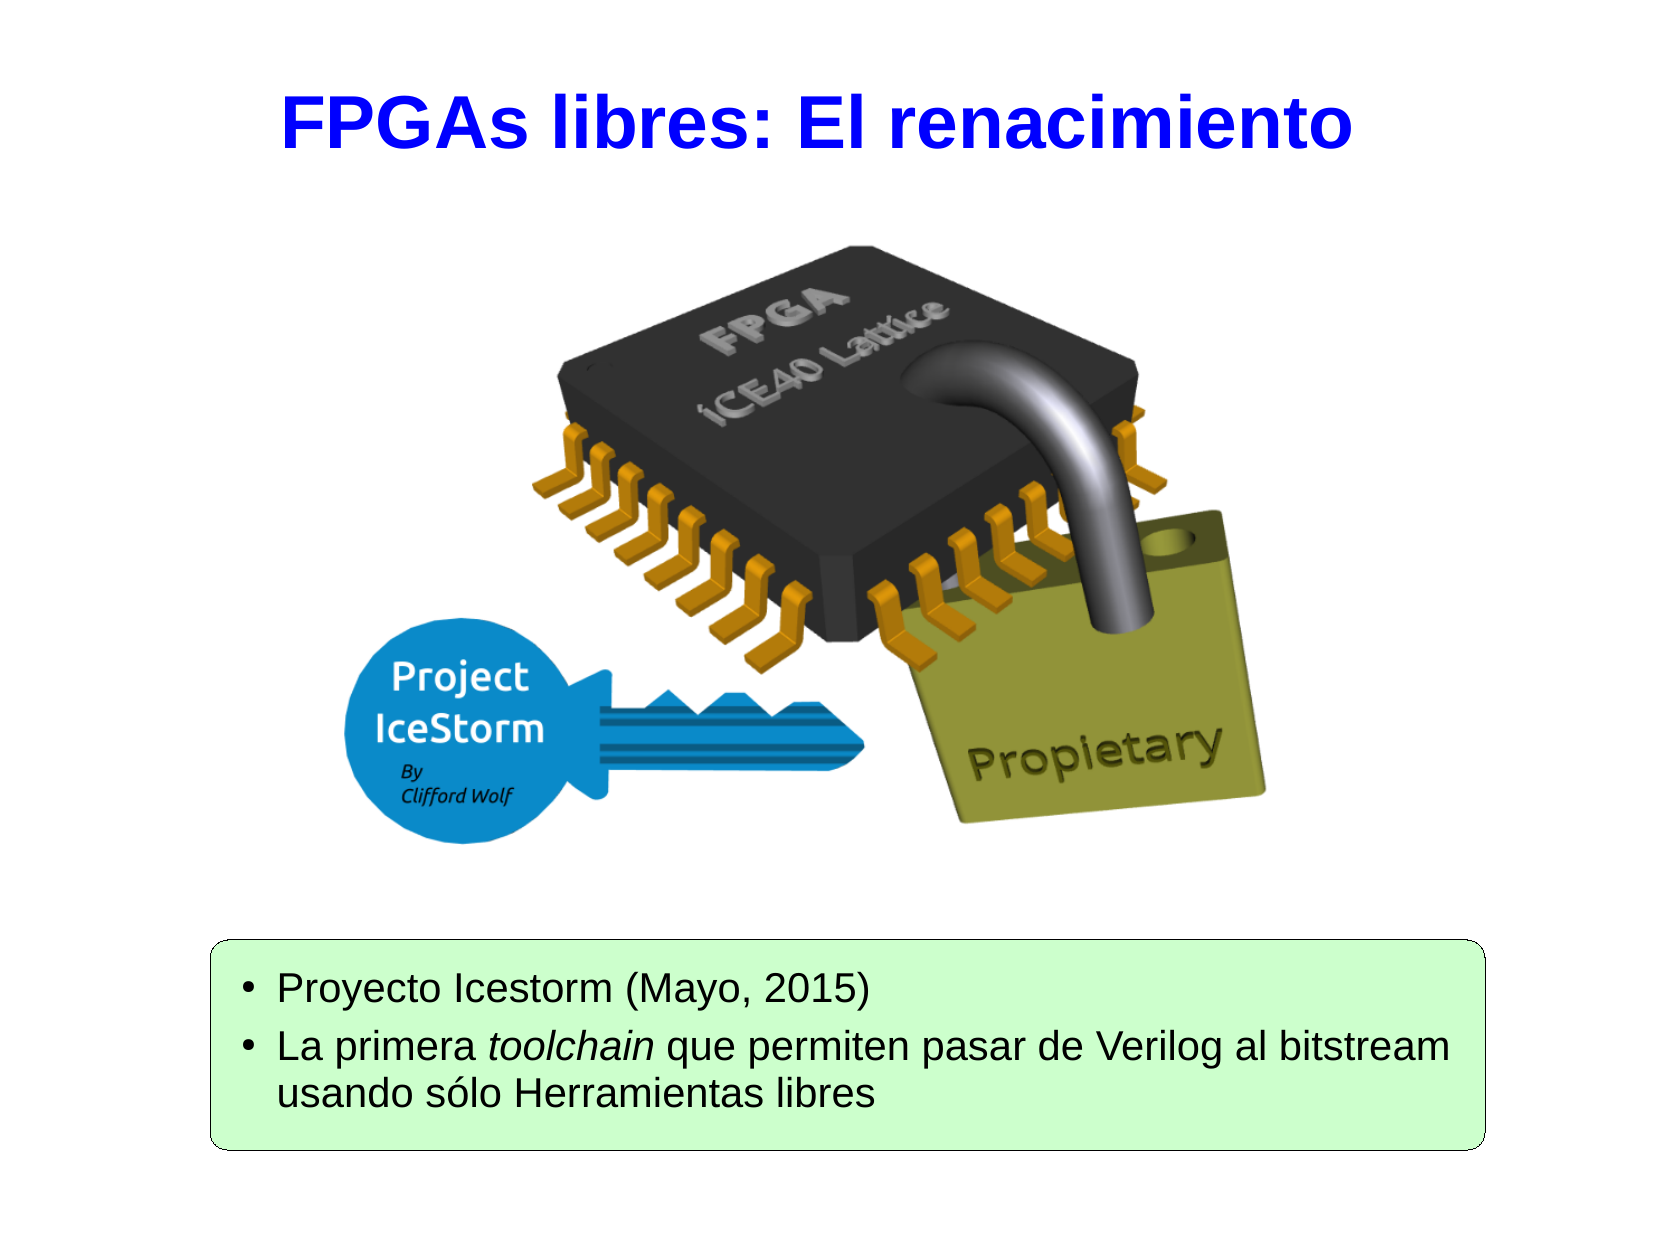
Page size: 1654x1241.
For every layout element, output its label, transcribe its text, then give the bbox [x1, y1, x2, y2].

text_box [210, 939, 1486, 1151]
text_box Proyecto Icestorm (Mayo, 2015) La primera toolchain que permiten pasar de Verilog al bitstream usando sólo Herramientas libres [226, 957, 1472, 1141]
picture [285, 211, 1336, 931]
text_box FPGAs libres: El renacimiento [90, 73, 1546, 211]
